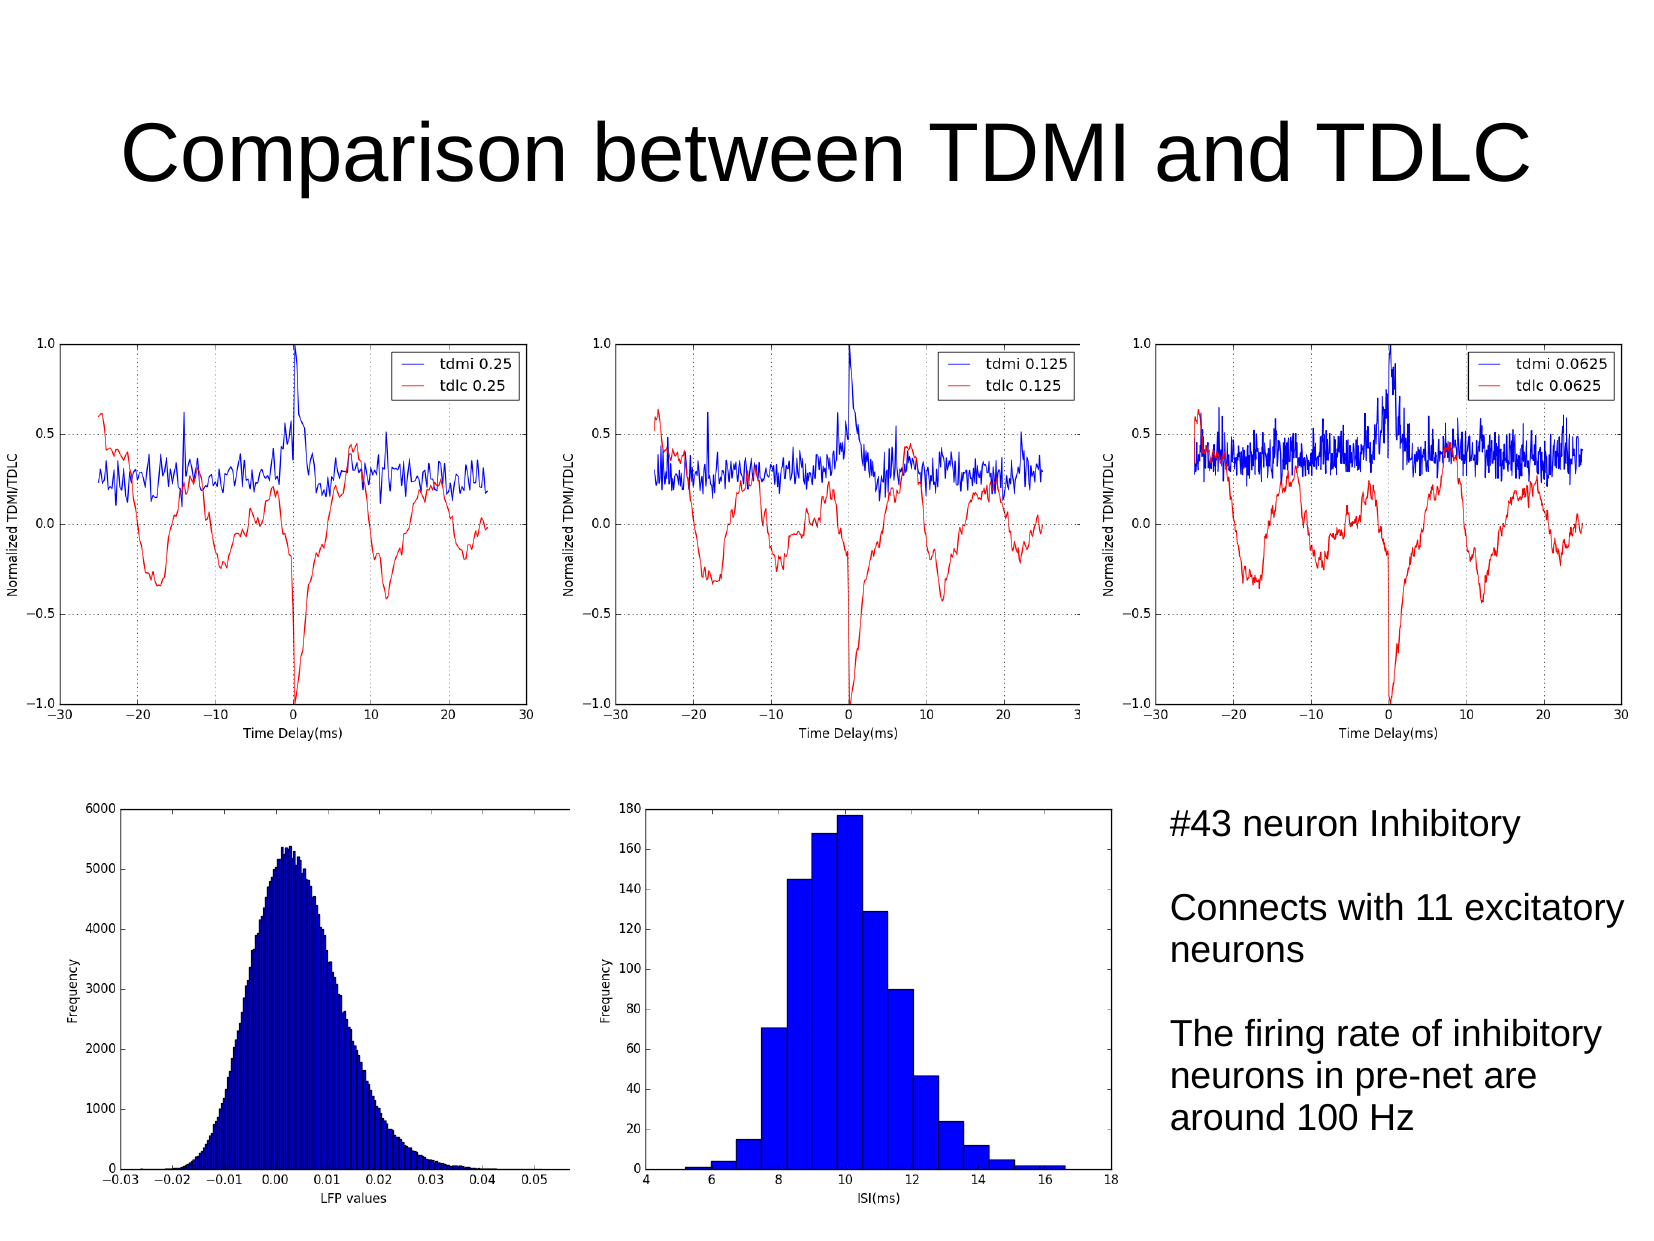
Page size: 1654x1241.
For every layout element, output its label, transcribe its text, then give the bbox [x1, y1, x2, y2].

picture [0, 299, 1654, 749]
title Comparison between TDMI and TDLC [82, 49, 1571, 257]
text_box #43 neuron Inhibitory Connects with 11 excitatory neurons The firing rate of inhibitory neurons in pre-net are around 100 Hz [1155, 795, 1651, 1186]
picture [45, 764, 1171, 1214]
